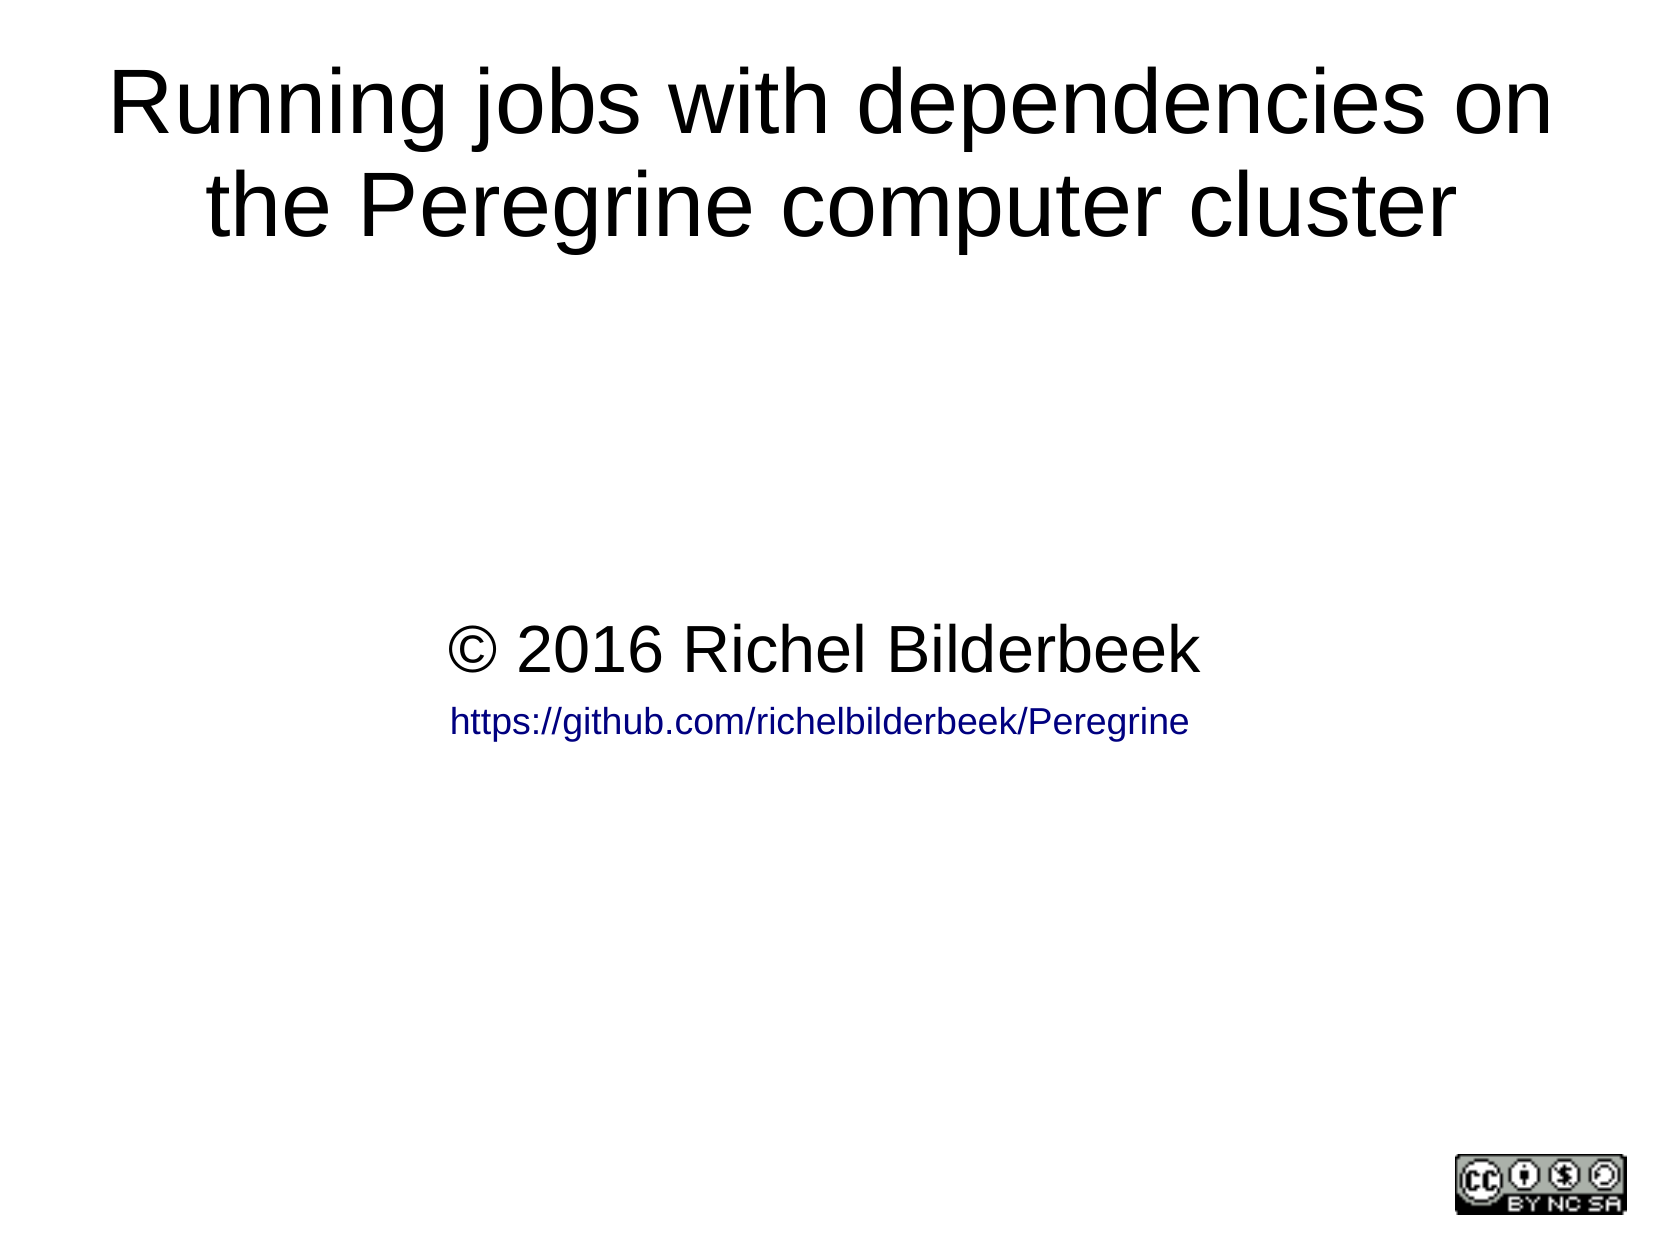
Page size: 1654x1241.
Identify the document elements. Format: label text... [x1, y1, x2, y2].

picture [1455, 1154, 1627, 1216]
text_box https://github.com/richelbilderbeek/Peregrine [435, 693, 1212, 751]
title Running jobs with dependencies on the Peregrine computer cluster [75, 0, 1591, 290]
subtitle © 2016 Richel Bilderbeek [15, 290, 1636, 1010]
